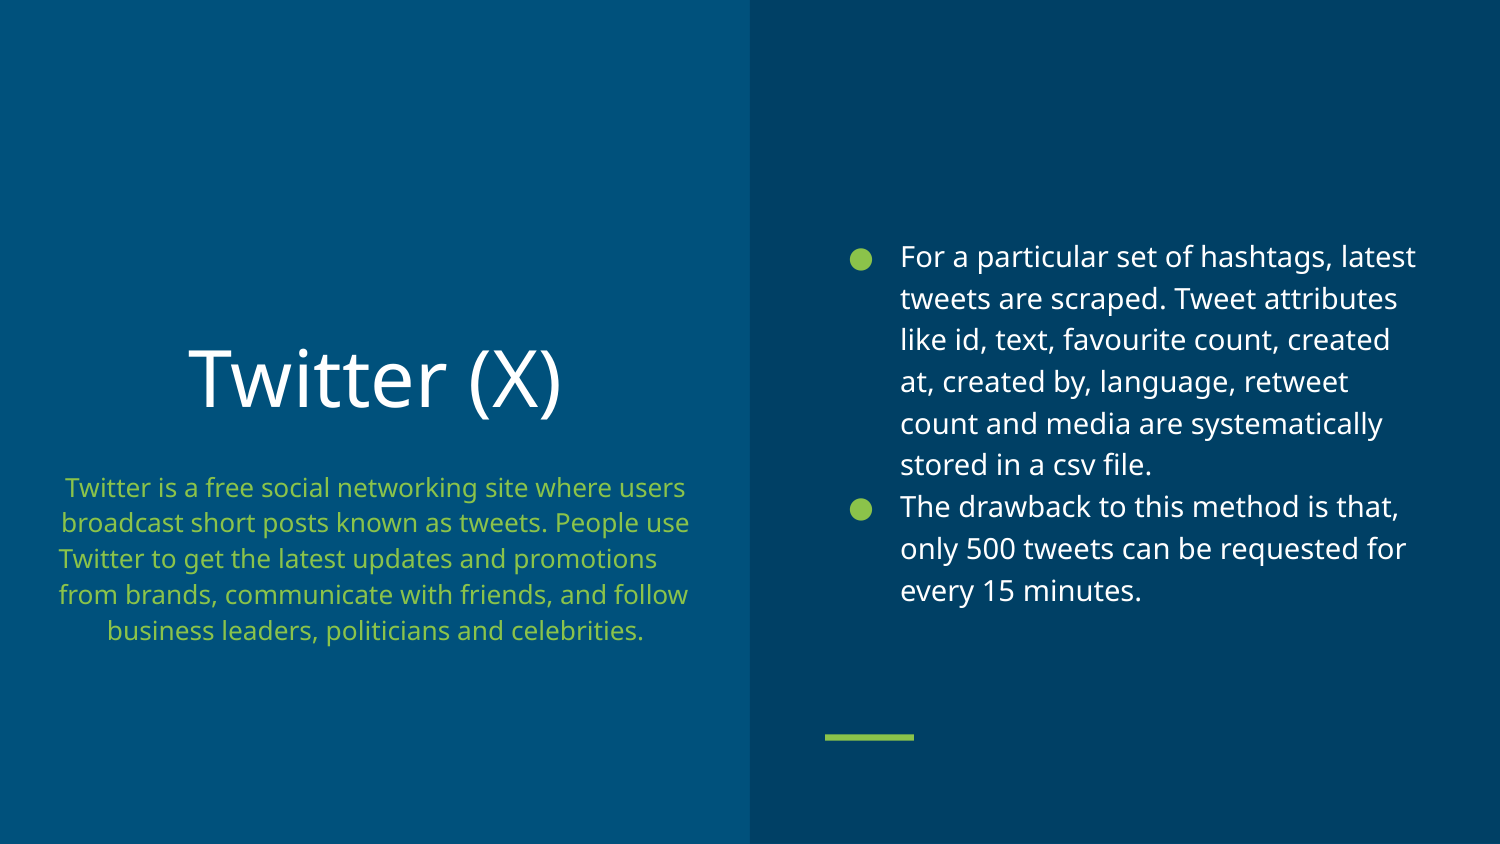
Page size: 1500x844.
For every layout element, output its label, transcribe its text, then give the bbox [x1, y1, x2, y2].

list For a particular set of hashtags, latest tweets are scraped. Tweet attributes like id, text, favourite count, created at, created by, language, retweet count and media are systematically stored in a csv file. The drawback to this method is that, only 500 tweets can be requested for every 15 minutes. [810, 118, 1440, 725]
title Twitter (X) [43, 198, 708, 446]
subtitle Twitter is a free social networking site where users broadcast short posts known as tweets. People use Twitter to get the latest updates and promotions from brands, communicate with friends, and follow business leaders, politicians and celebrities. [43, 454, 708, 675]
